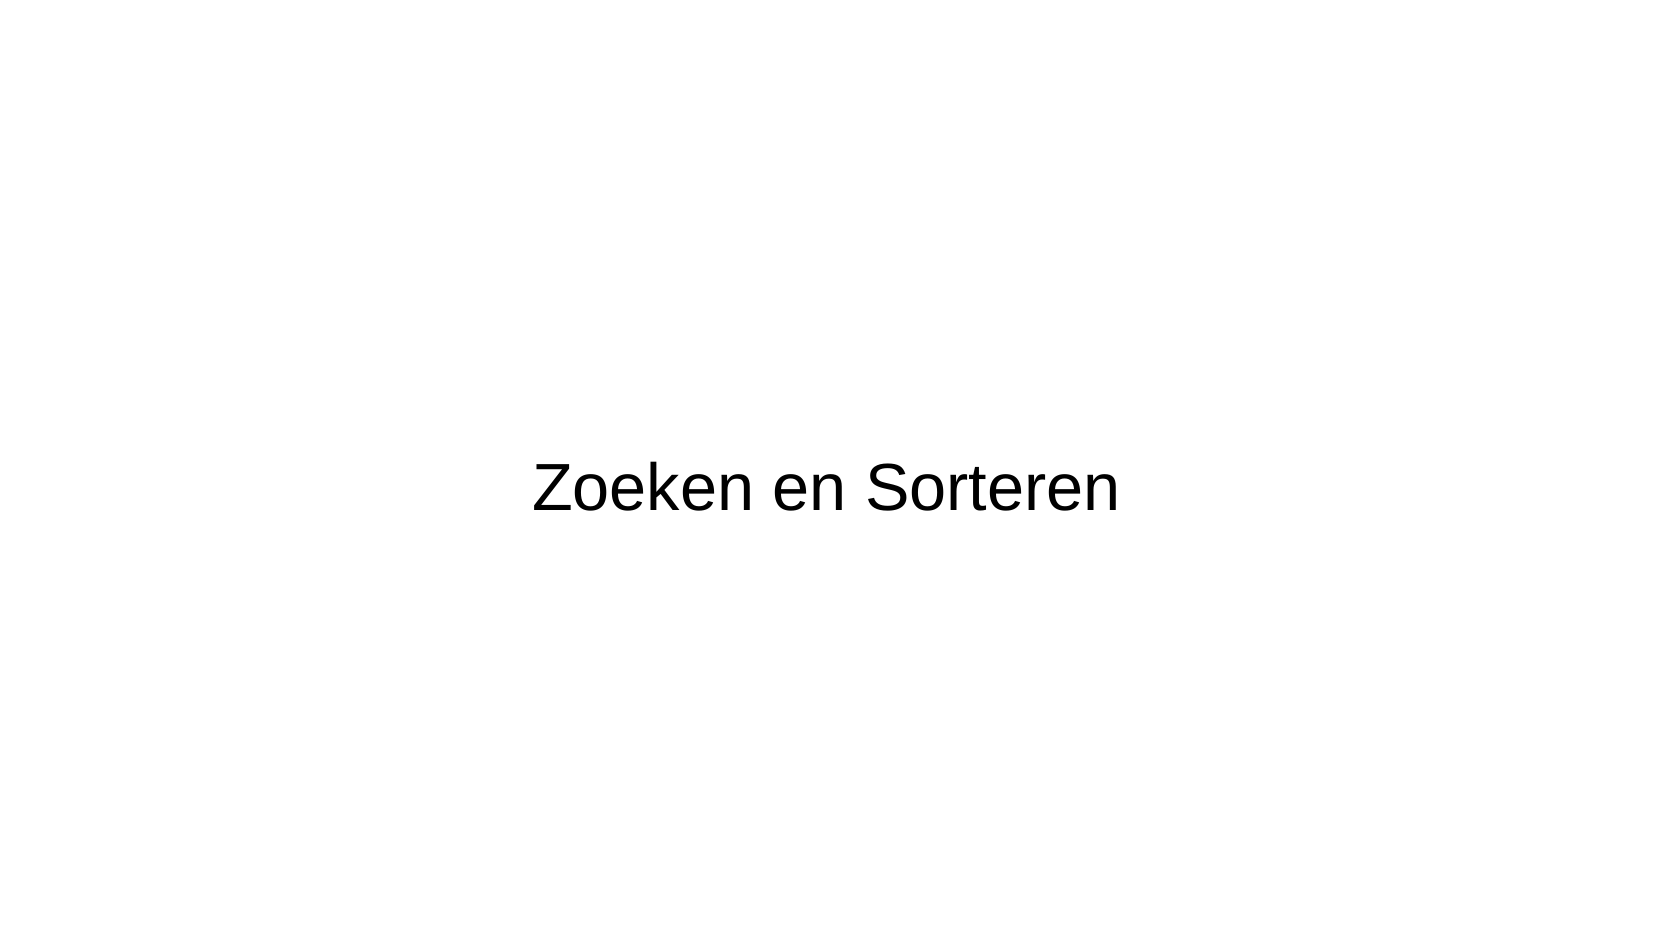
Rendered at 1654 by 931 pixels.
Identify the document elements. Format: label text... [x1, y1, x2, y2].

subtitle Zoeken en Sorteren [82, 217, 1571, 758]
